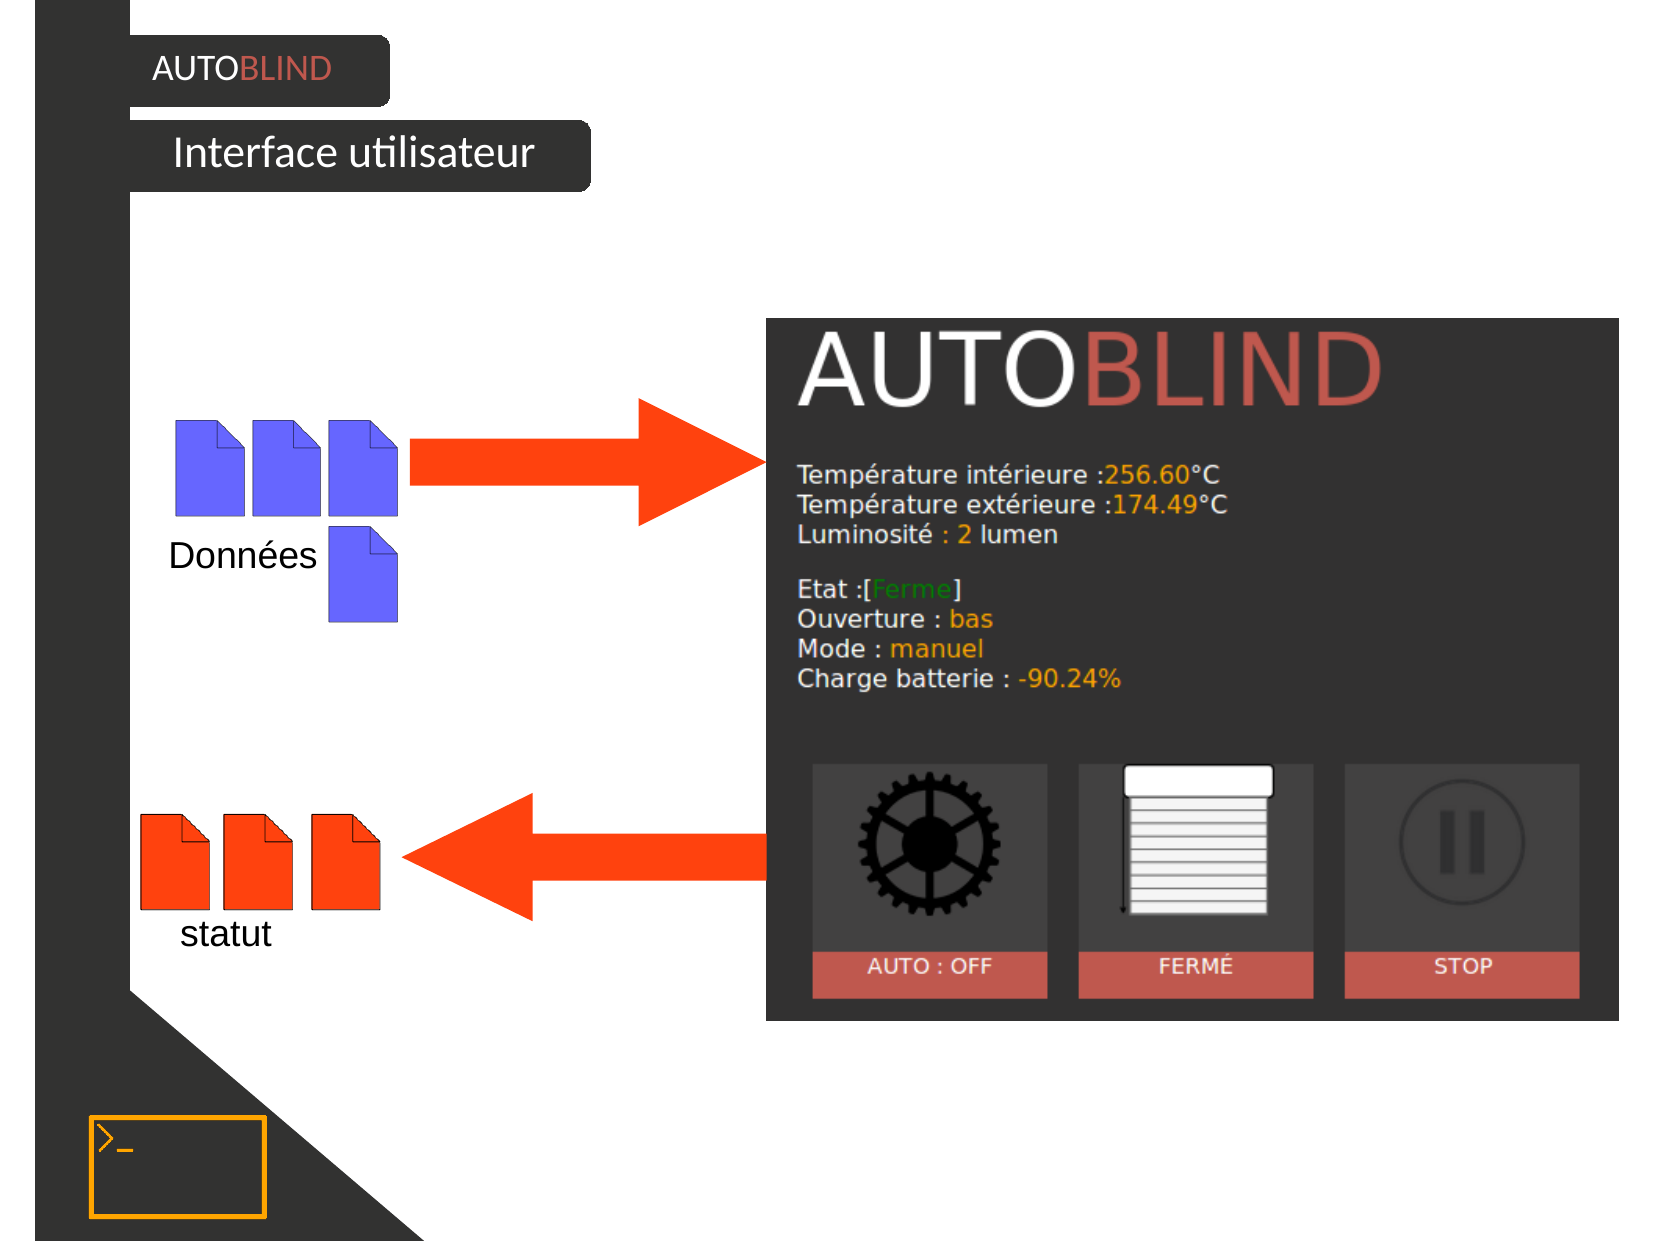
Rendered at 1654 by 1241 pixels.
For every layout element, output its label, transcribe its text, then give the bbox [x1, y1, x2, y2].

text_box Données [153, 527, 355, 626]
picture [82, 1110, 272, 1223]
picture [171, 413, 402, 626]
text_box AUTOBLIND [130, 35, 390, 107]
text_box [35, 0, 425, 1241]
text_box Interface utilisateur [118, 120, 591, 192]
text_box [409, 398, 767, 527]
text_box [401, 792, 767, 922]
picture [766, 318, 1619, 1021]
text_box statut [165, 905, 367, 1004]
picture [130, 803, 389, 920]
